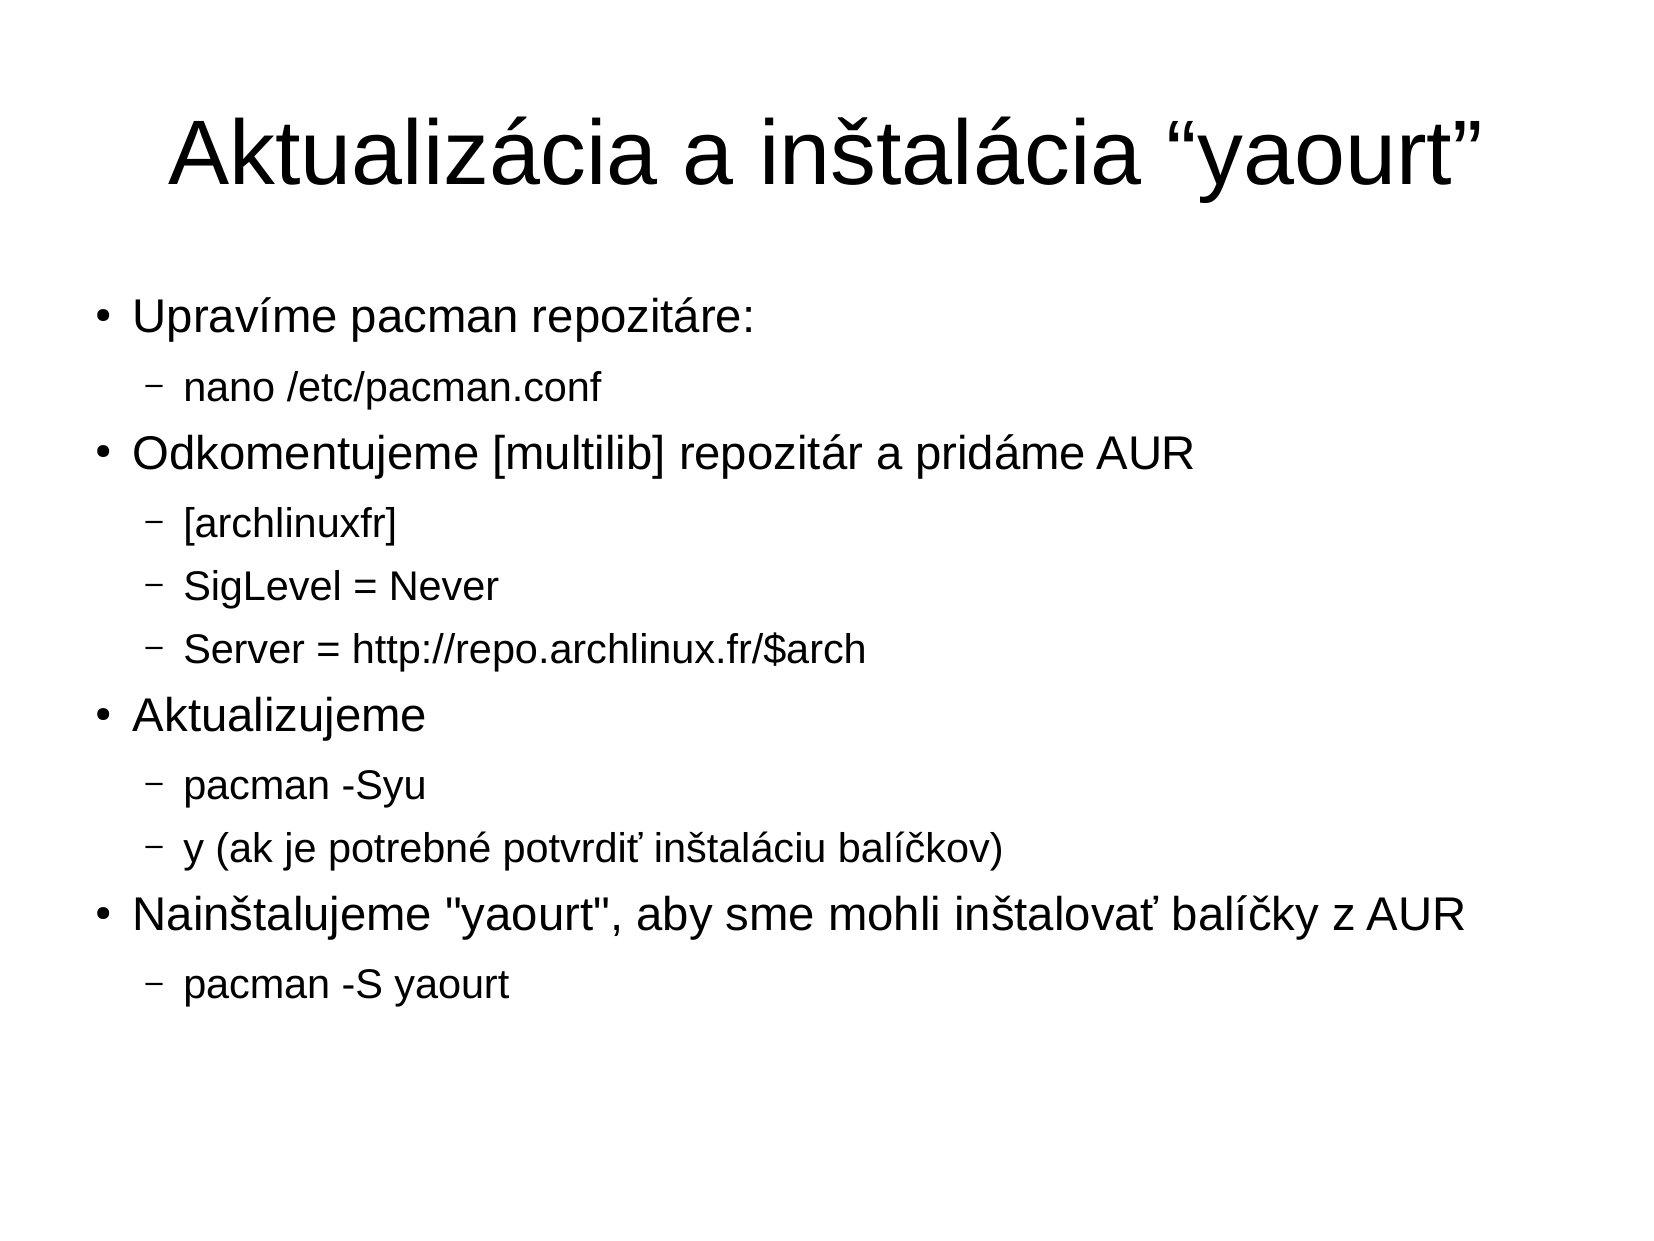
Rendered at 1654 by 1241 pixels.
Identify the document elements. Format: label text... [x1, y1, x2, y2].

list Upravíme pacman repozitáre: nano /etc/pacman.conf Odkomentujeme [multilib] repozitár a pridáme AUR [archlinuxfr] SigLevel = Never Server = http://repo.archlinux.fr/$arch Aktualizujeme pacman -Syu y (ak je potrebné potvrdiť inštaláciu balíčkov) Nainštalujeme "yaourt", aby sme mohli inštalovať balíčky z AUR pacman -S yaourt [82, 290, 1571, 1010]
title Aktualizácia a inštalácia “yaourt” [82, 49, 1571, 257]
